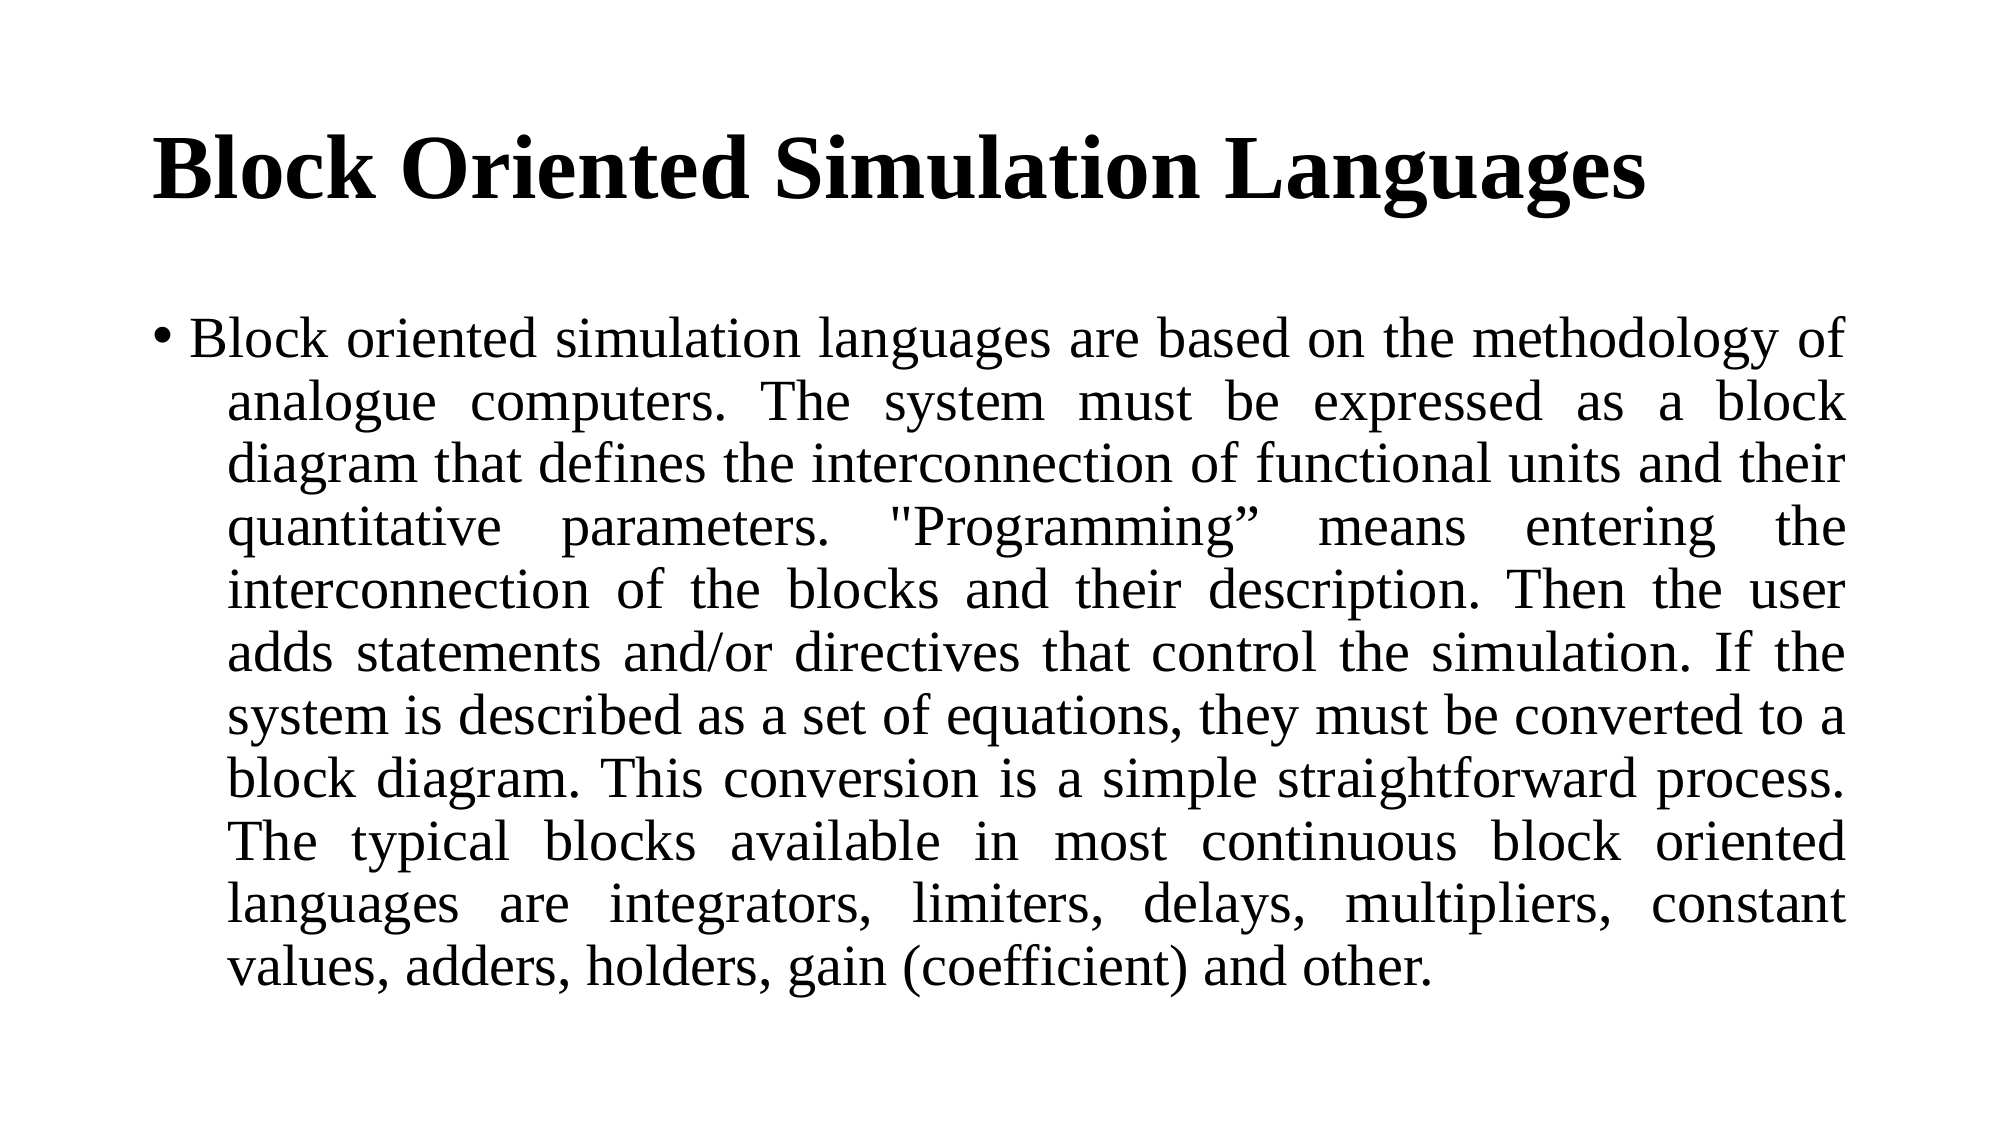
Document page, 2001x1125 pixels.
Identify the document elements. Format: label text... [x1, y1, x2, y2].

title Block Oriented Simulation Languages [137, 59, 1863, 278]
list Block oriented simulation languages are based on the methodology of analogue computers. The system must be expressed as a block diagram that defines the interconnection of functional units and their quantitative parameters. "Programming” means entering the interconnection of the blocks and their description. Then the user adds statements and/or directives that control the simulation. If the system is described as a set of equations, they must be converted to a block diagram. This conversion is a simple straightforward process. The typical blocks available in most continuous block oriented languages are integrators, limiters, delays, multipliers, constant values, adders, holders, gain (coefficient) and other. [137, 299, 1863, 1095]
